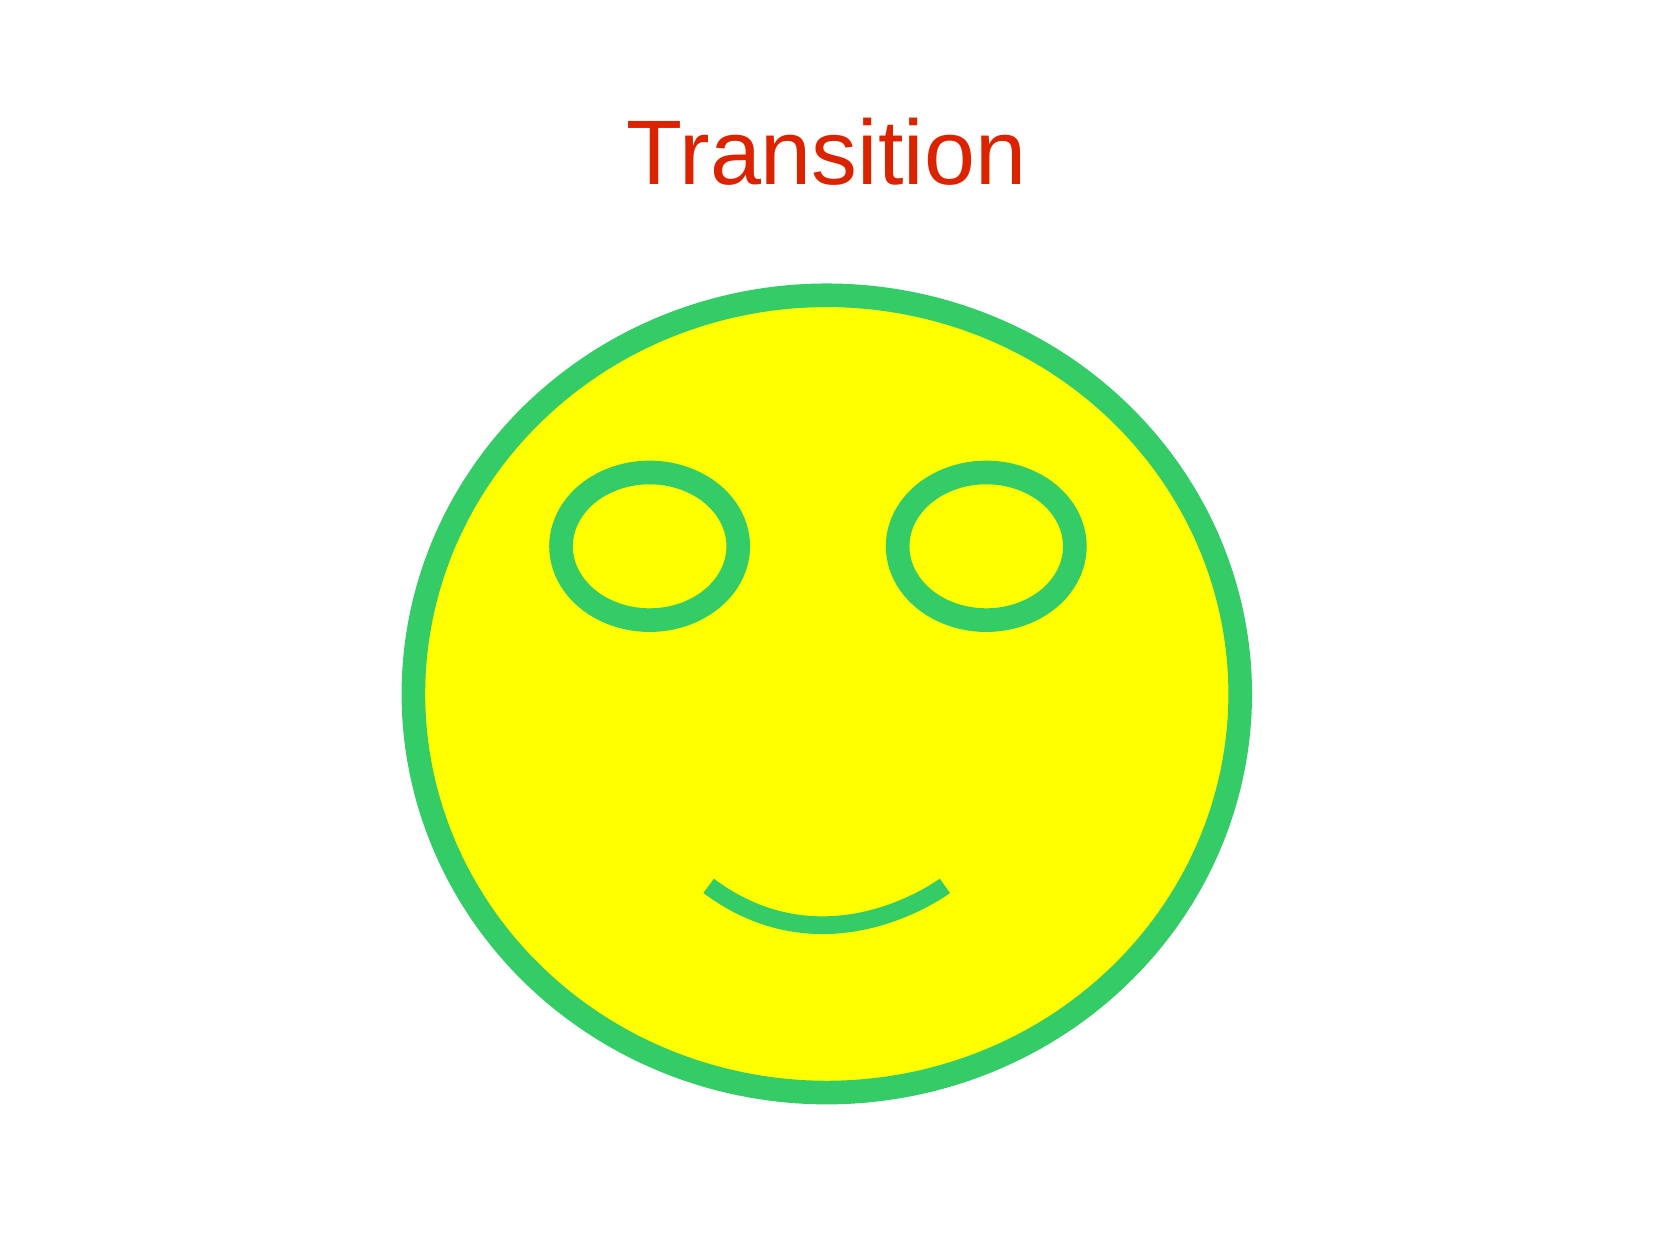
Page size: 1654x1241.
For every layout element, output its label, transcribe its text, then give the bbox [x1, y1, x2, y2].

title Transition [82, 49, 1571, 257]
text_box [413, 295, 1241, 1093]
